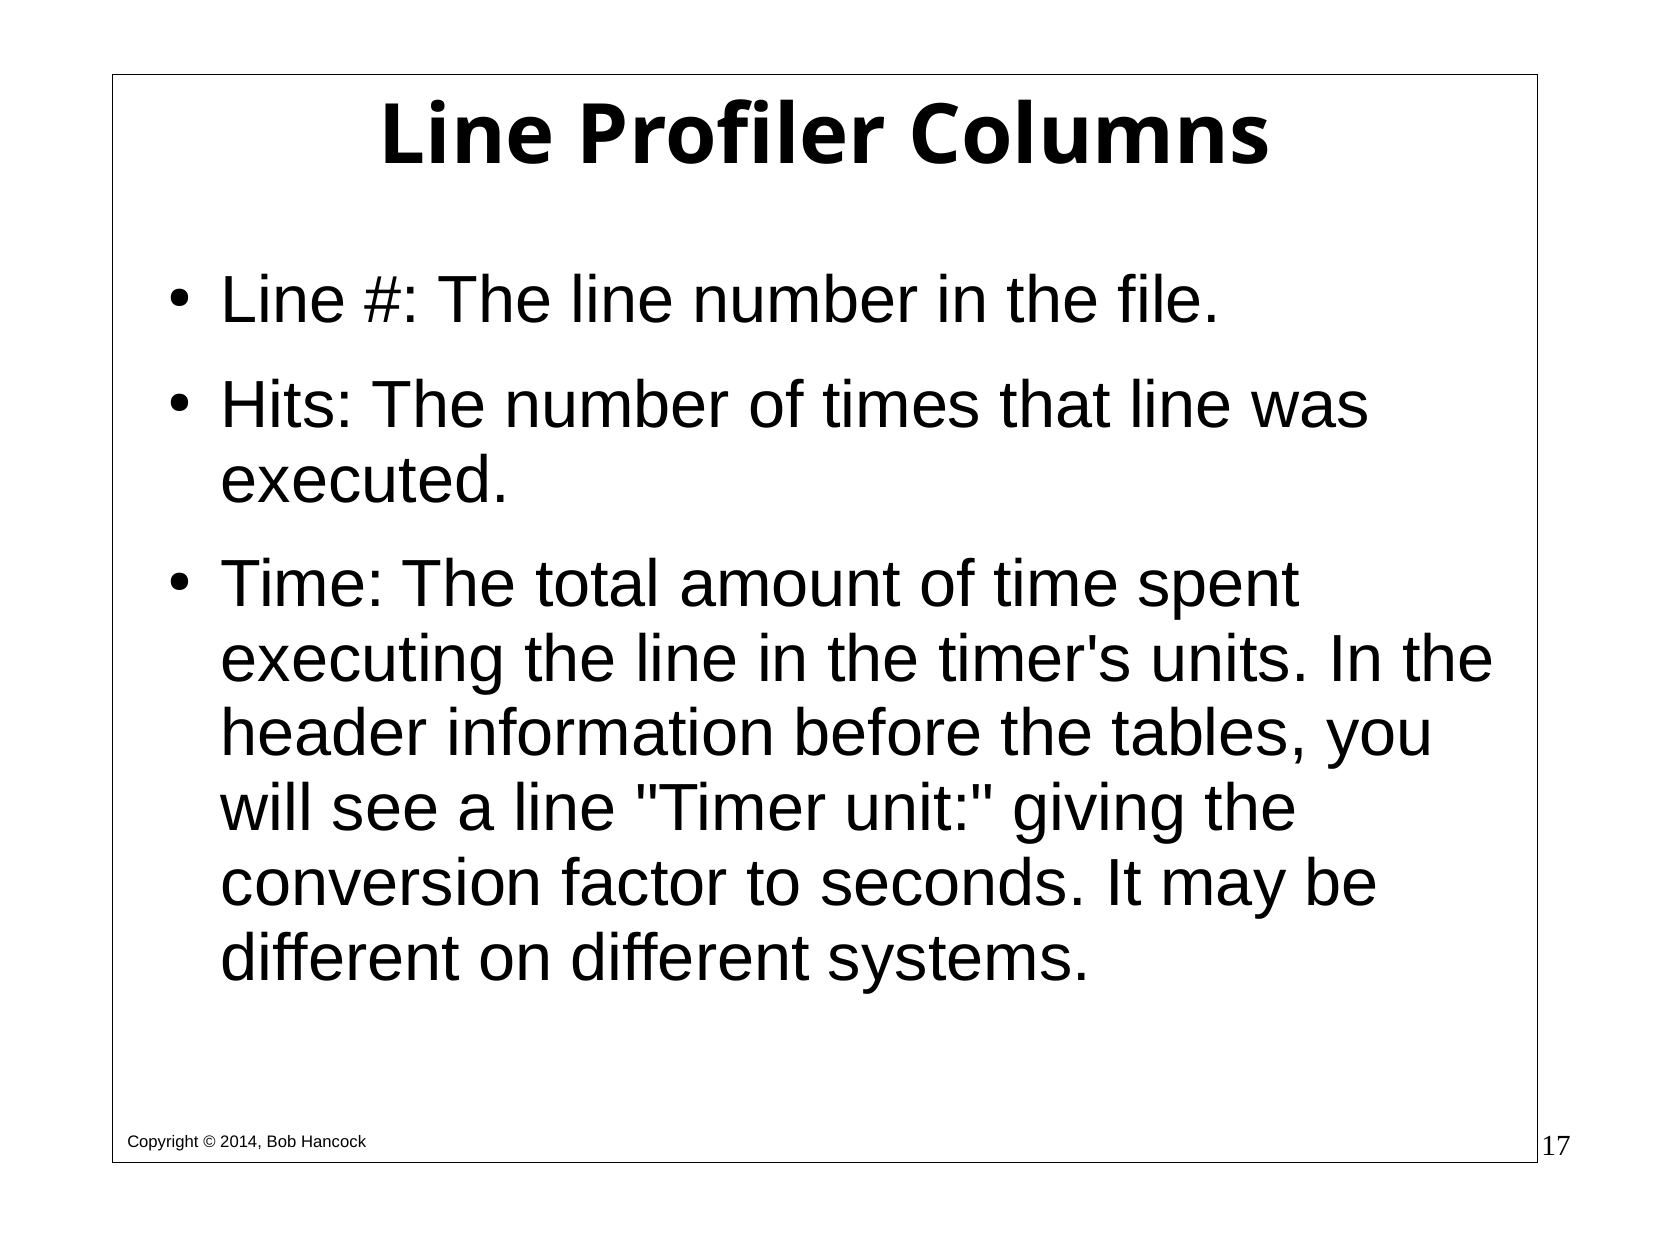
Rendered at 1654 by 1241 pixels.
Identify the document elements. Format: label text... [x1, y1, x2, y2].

text_box Copyright © 2014, Bob Hancock [112, 1125, 382, 1159]
title Line Profiler Columns [112, 75, 1538, 188]
list Line #: The line number in the file. Hits: The number of times that line was executed. Time: The total amount of time spent executing the line in the timer's units. In the header information before the tables, you will see a line "Timer unit:" giving the conversion factor to seconds. It may be different on different systems. [150, 262, 1501, 1126]
